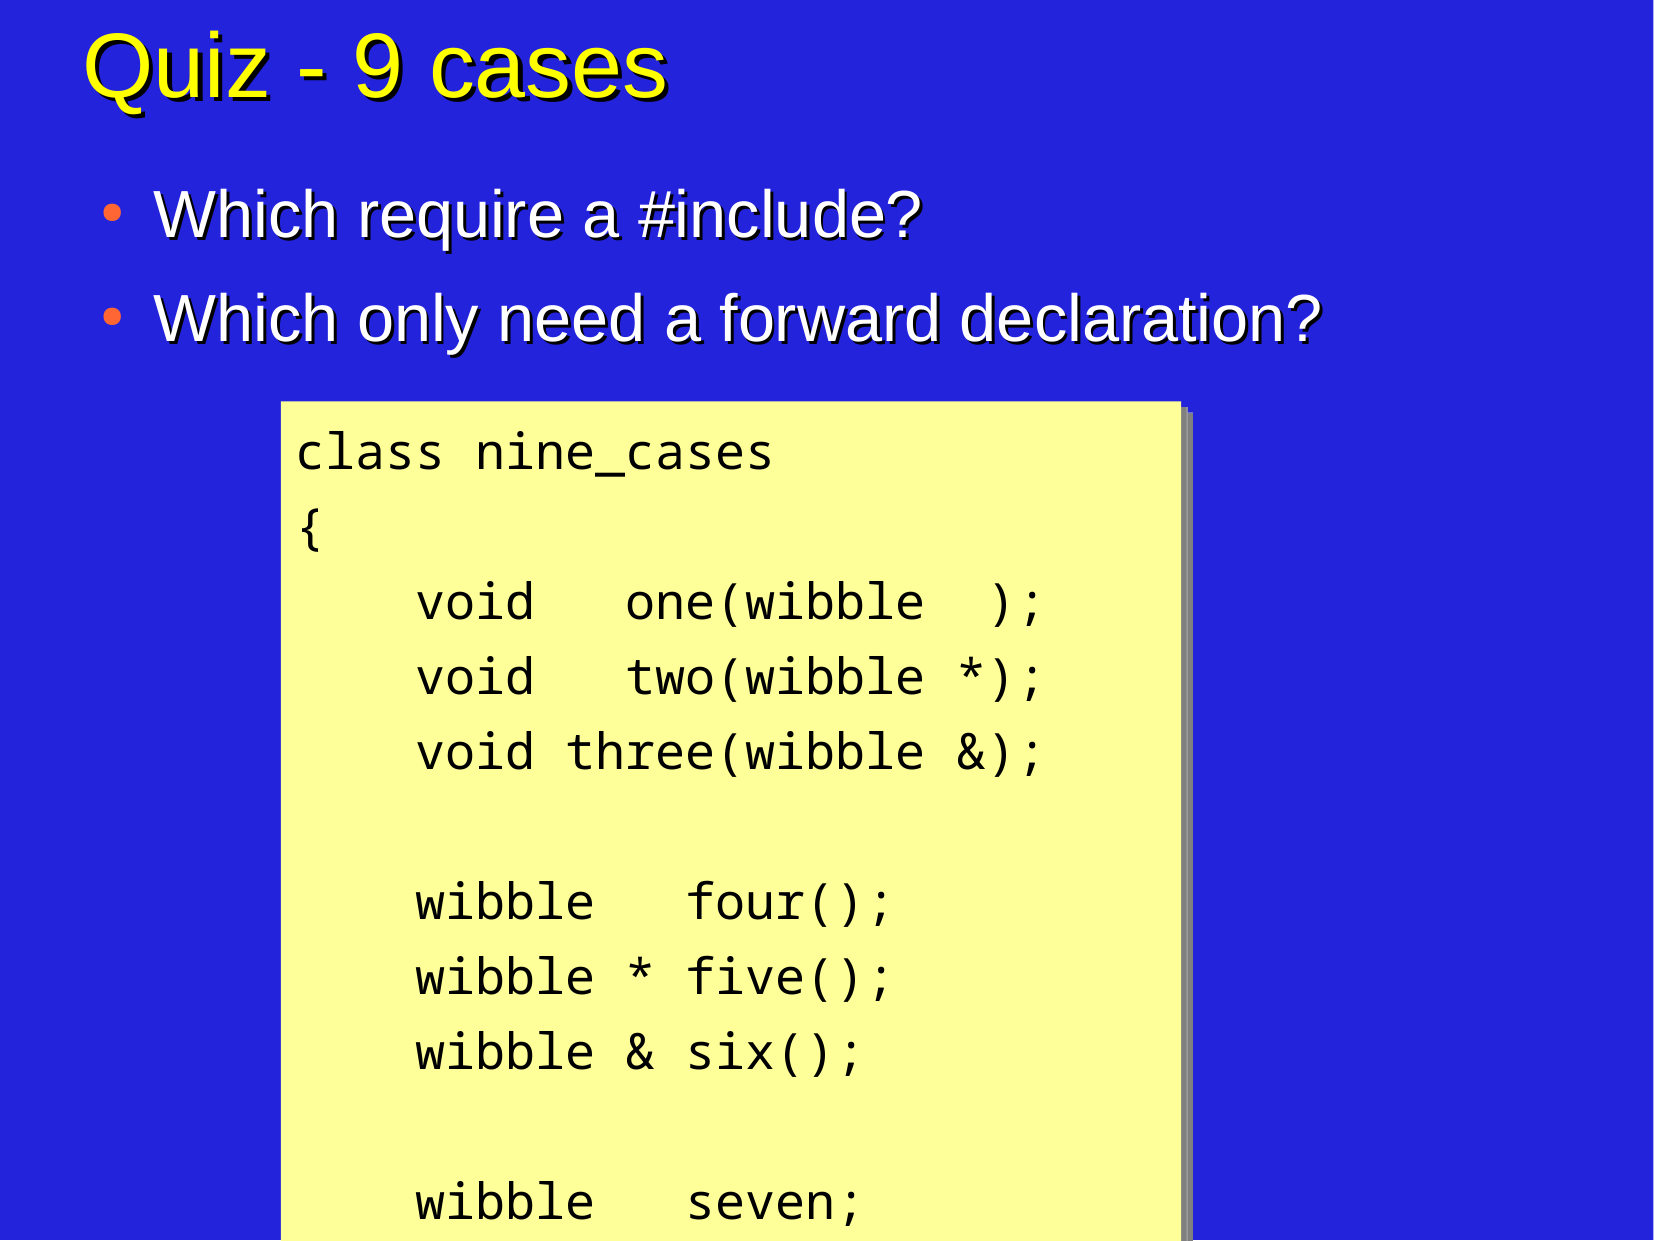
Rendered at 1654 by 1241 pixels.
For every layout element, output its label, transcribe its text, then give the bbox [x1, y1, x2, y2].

list Which require a #include? Which only need a forward declaration? [82, 177, 1571, 1182]
text_box class nine_cases { void one(wibble ); void two(wibble *); void three(wibble &); wibble four(); wibble * five(); wibble & six(); wibble seven; wibble * eight; wibble & nine; }; [280, 401, 1182, 1241]
title Quiz - 9 cases [82, 2, 1571, 130]
